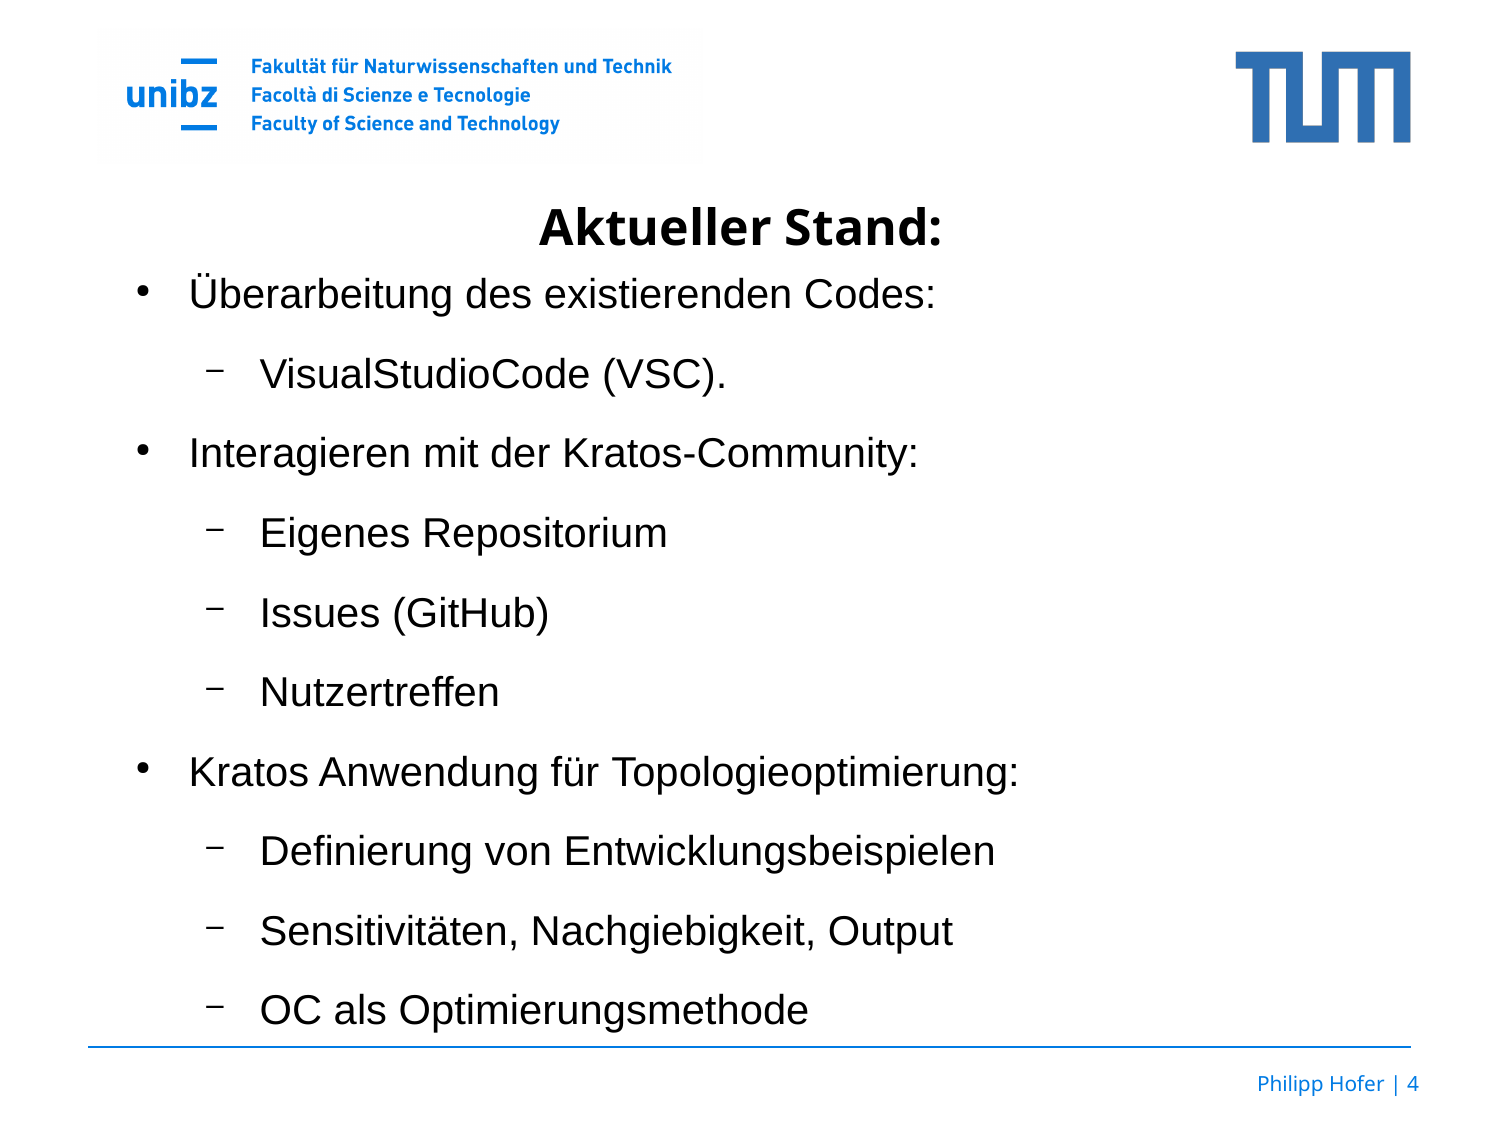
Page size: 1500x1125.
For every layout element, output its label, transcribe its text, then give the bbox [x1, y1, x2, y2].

text_box Aktueller Stand: [103, 137, 1397, 300]
text_box Überarbeitung des existierenden Codes: VisualStudioCode (VSC). Interagieren mit der Kratos-Community: Eigenes Repositorium Issues (GitHub) Nutzertreffen Kratos Anwendung für Topologieoptimierung: Definierung von Entwicklungsbeispielen Sensitivitäten, Nachgiebigkeit, Output OC als Optimierungsmethode [103, 259, 1335, 996]
picture [97, 28, 703, 164]
picture [1145, 0, 1500, 233]
